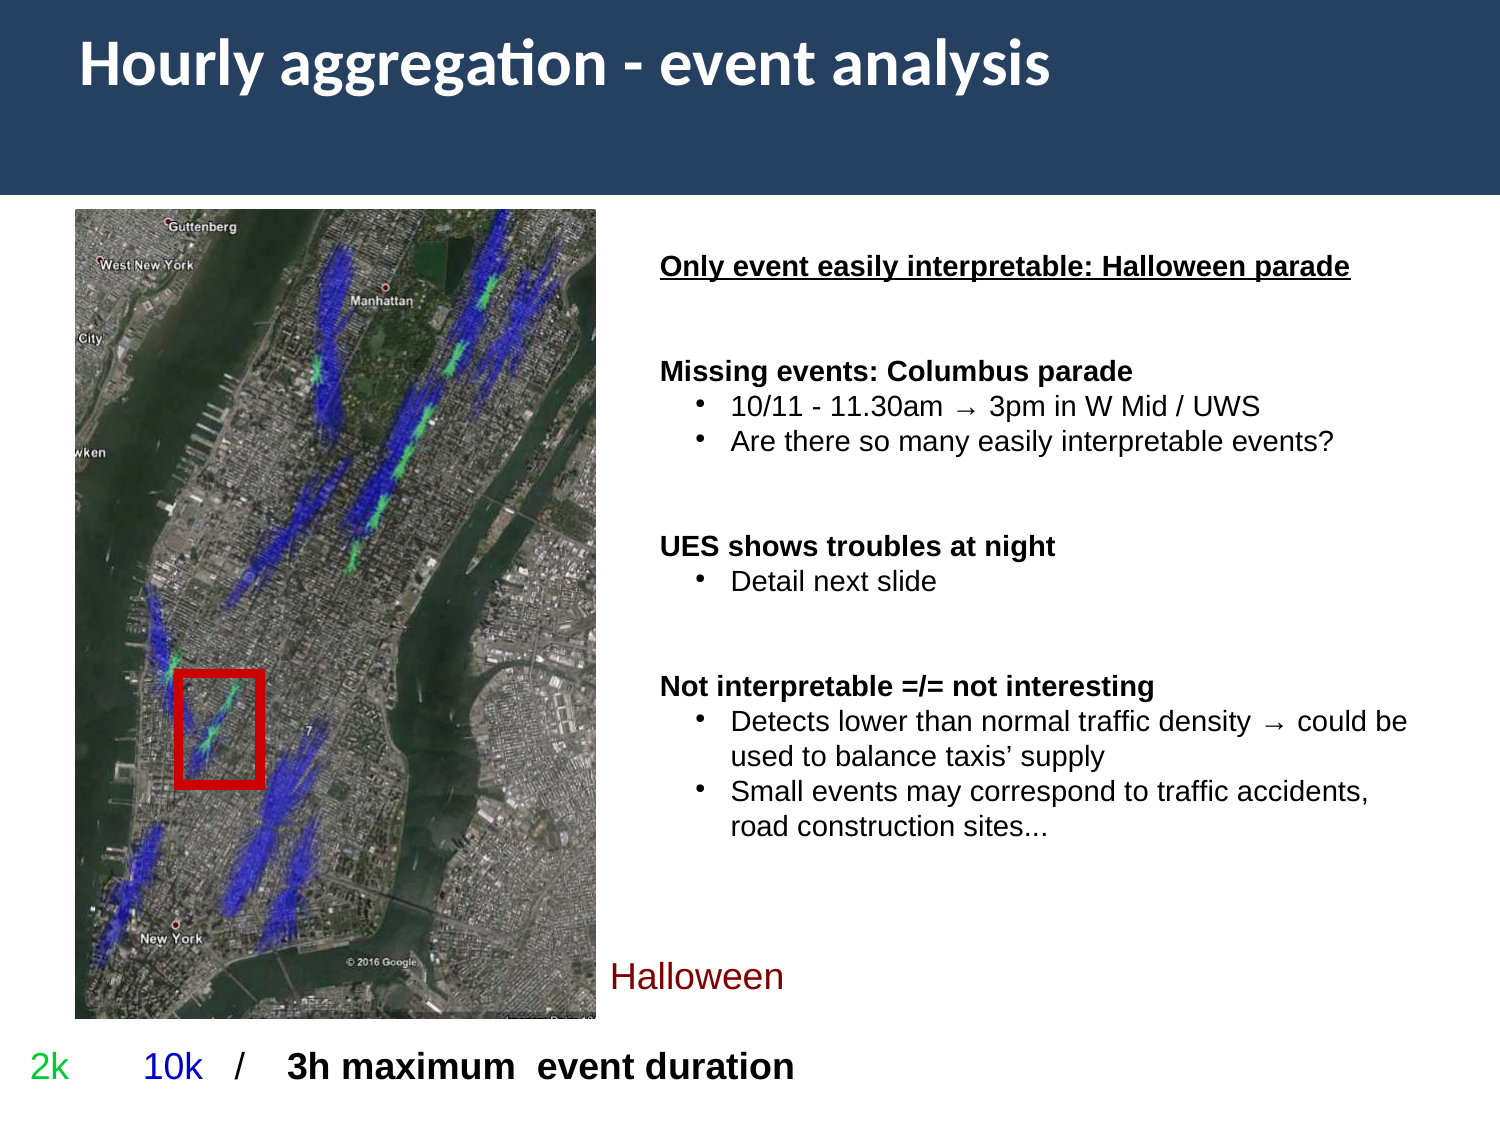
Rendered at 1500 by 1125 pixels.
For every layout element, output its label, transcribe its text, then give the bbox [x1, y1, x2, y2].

text_box [0, 0, 1500, 195]
text_box Hourly aggregation - event analysis [64, 11, 1500, 107]
picture [75, 209, 596, 1019]
text_box Only event easily interpretable: Halloween parade Missing events: Columbus parade 10/11 - 11.30am → 3pm in W Mid / UWS Are there so many easily interpretable events? UES shows troubles at night Detail next slide Not interpretable =/= not interesting Detects lower than normal traffic density → could be used to balance taxis’ supply Small events may correspond to traffic accidents, road construction sites... [645, 240, 1426, 946]
text_box Halloween [595, 948, 836, 1051]
text_box 2k 10k / 3h maximum event duration [15, 1034, 841, 1125]
text_box [174, 669, 265, 790]
